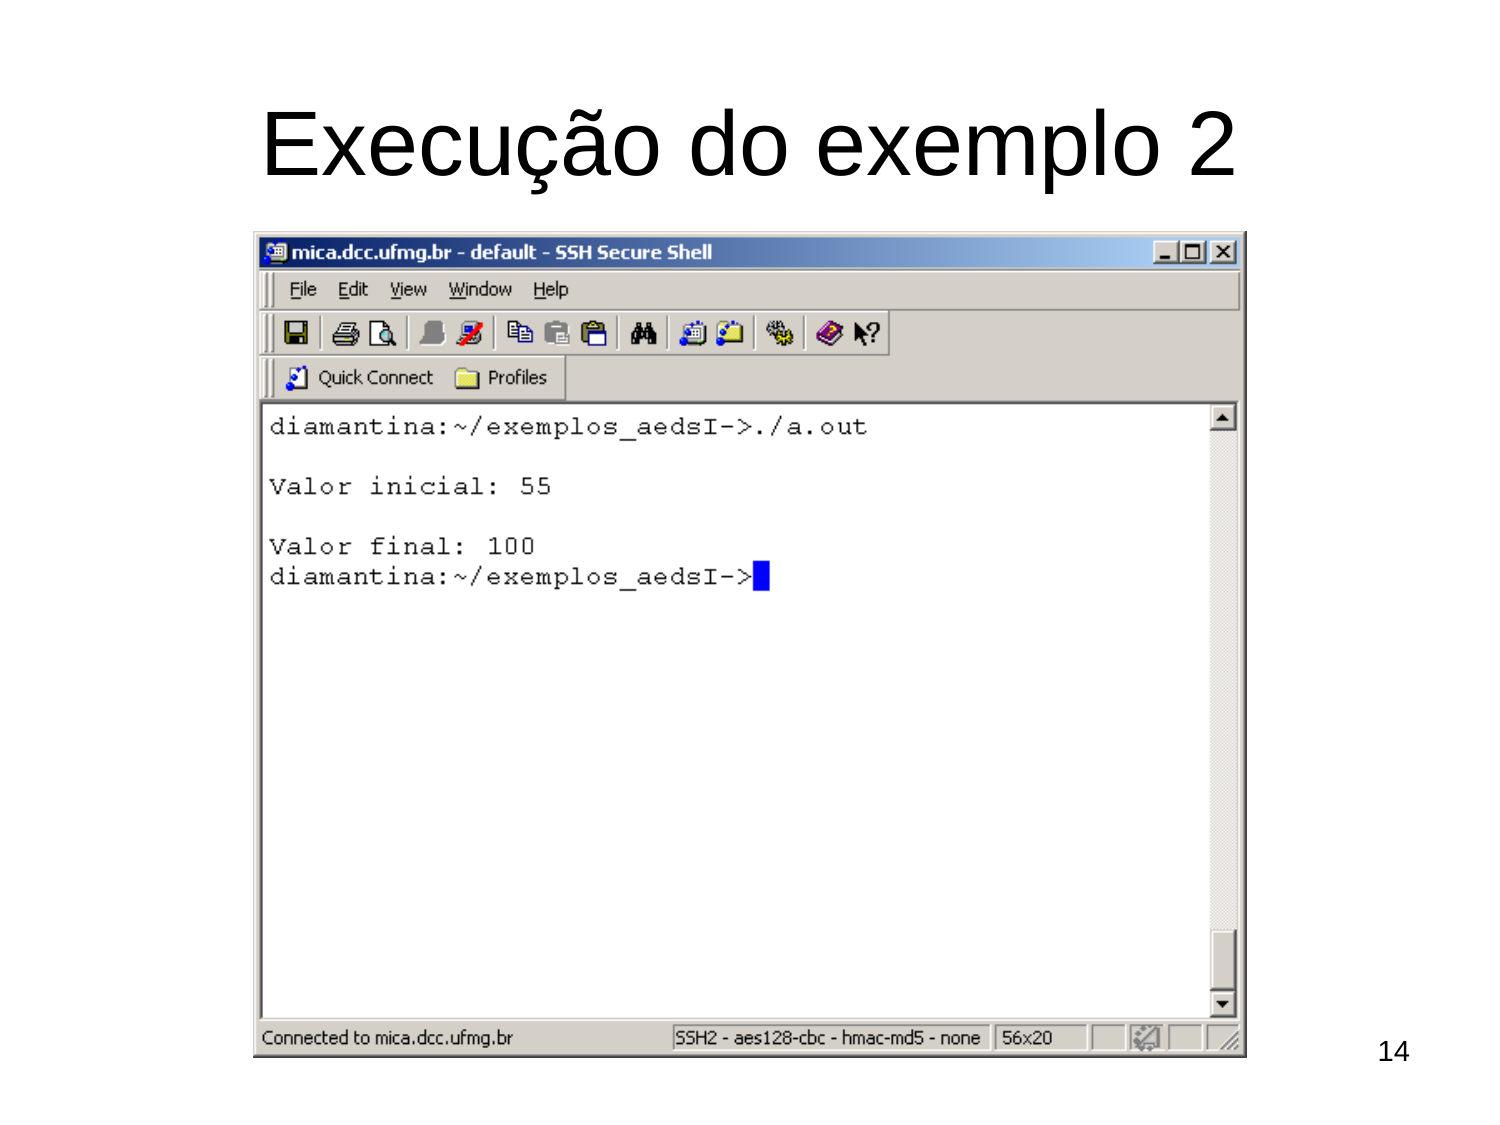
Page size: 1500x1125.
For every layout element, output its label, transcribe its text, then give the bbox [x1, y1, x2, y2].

title Execução do exemplo 2 [75, 45, 1426, 233]
picture [253, 231, 1247, 1058]
